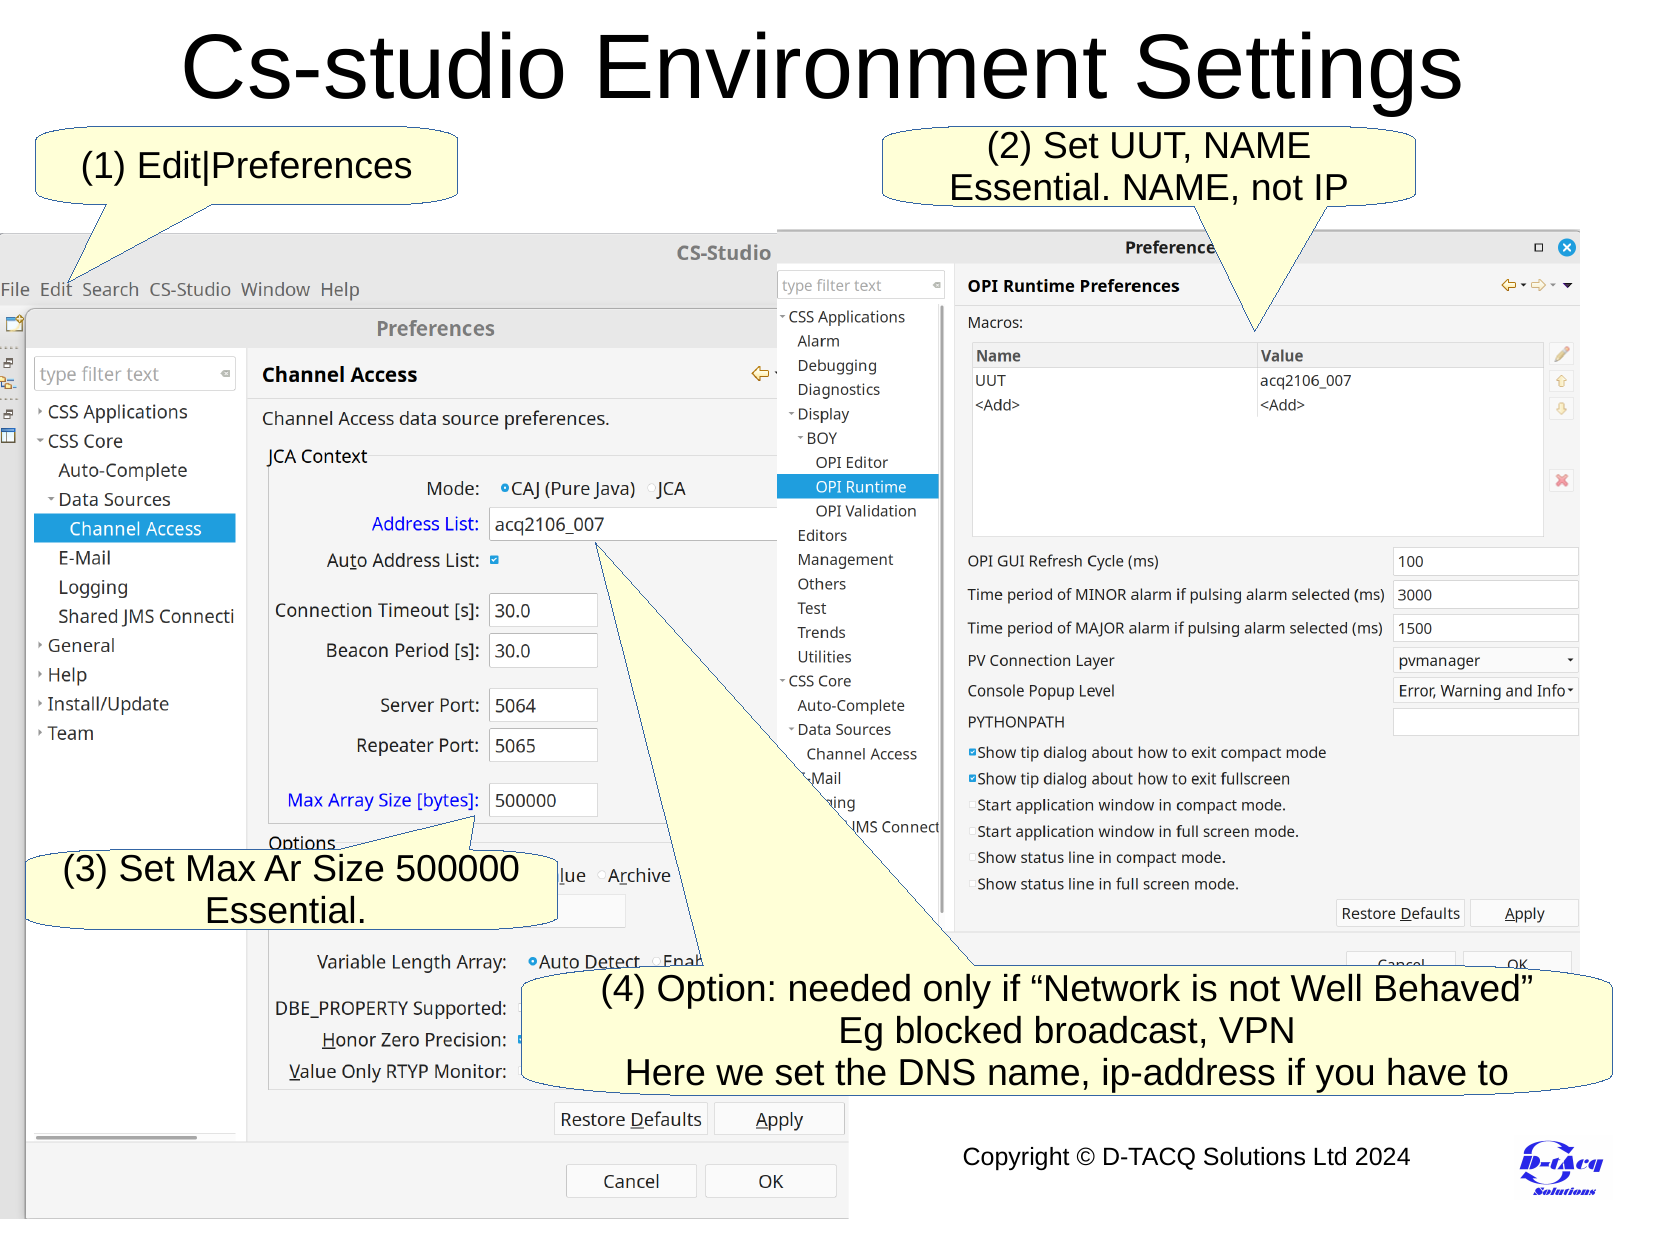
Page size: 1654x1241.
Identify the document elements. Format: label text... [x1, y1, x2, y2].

picture [0, 229, 1580, 1219]
title Cs-studio Environment Settings [79, 0, 1568, 135]
picture [1514, 1135, 1613, 1200]
text_box (2) Set UUT, NAME Essential. NAME, not IP [882, 126, 1416, 332]
text_box (1) Edit|Preferences [35, 126, 458, 283]
text_box (4) Option: needed only if “Network is not Well Behaved” Eg blocked broadcast, VPN Here we set the DNS name, ip-address if you have to [521, 542, 1613, 1096]
text_box (3) Set Max Ar Size 500000 Essential. [25, 815, 558, 930]
